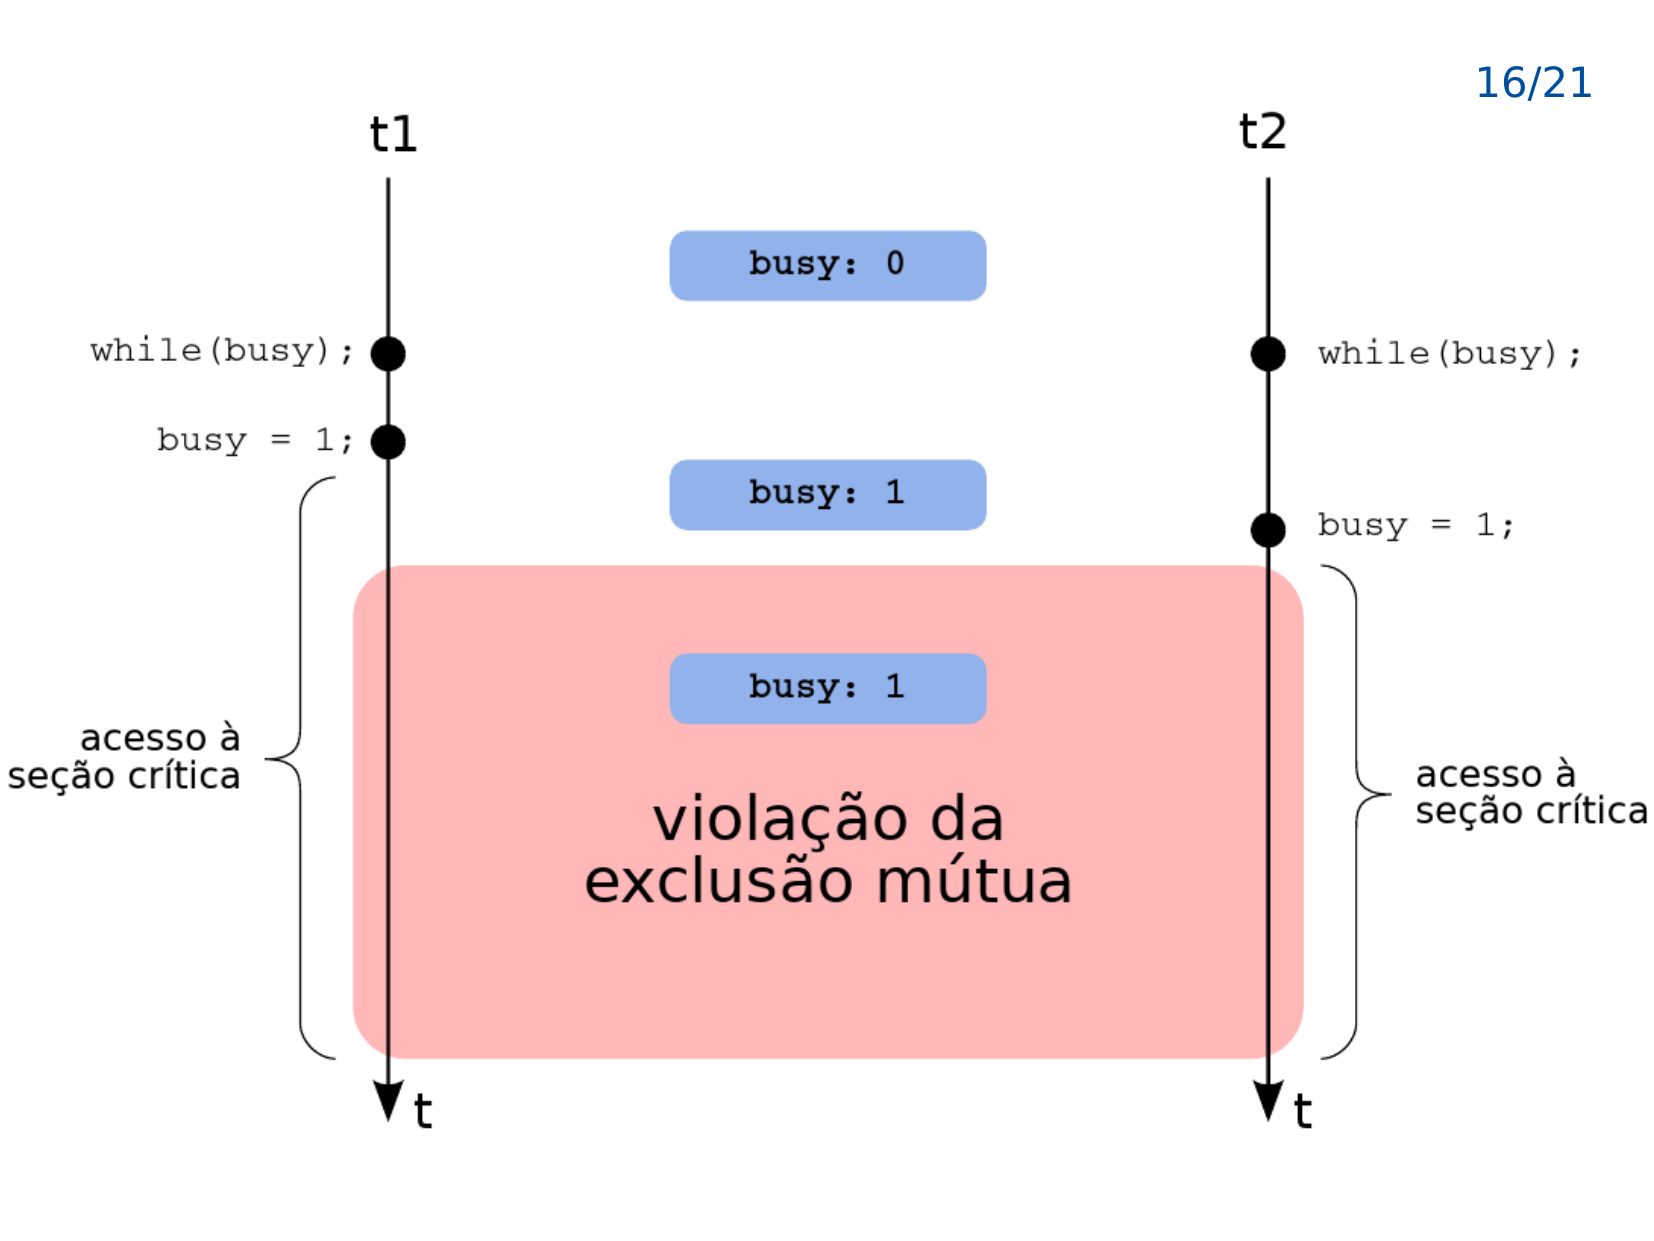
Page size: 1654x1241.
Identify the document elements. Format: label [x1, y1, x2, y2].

picture [7, 103, 1654, 1136]
